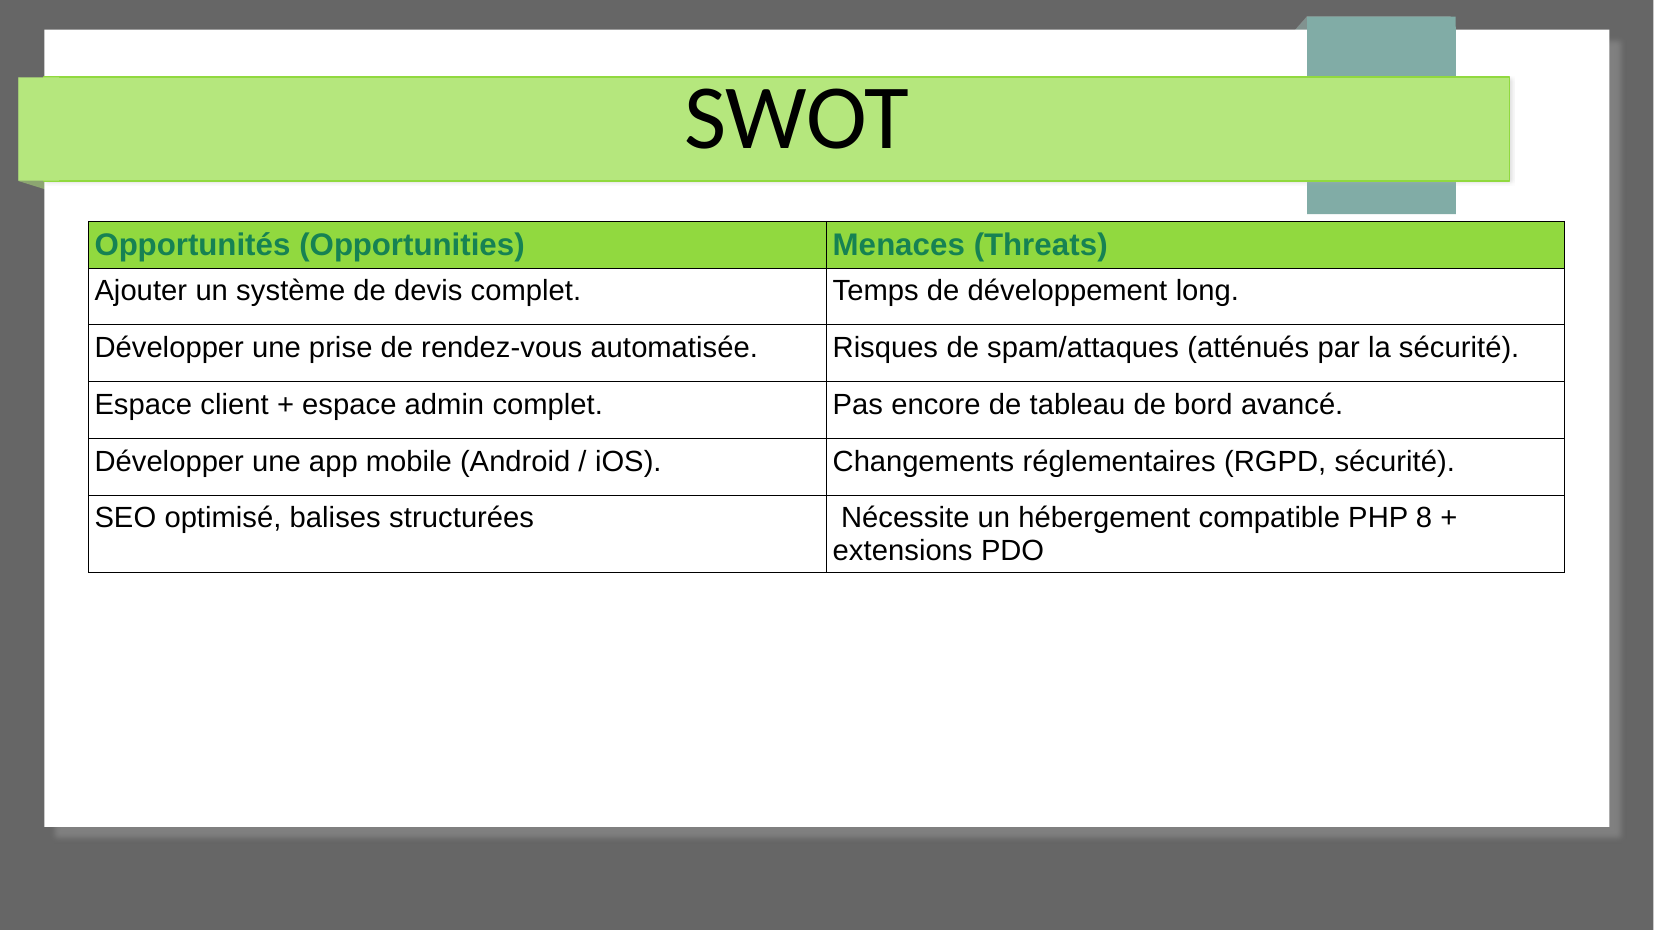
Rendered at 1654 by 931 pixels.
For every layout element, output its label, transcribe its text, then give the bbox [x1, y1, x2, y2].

table_cell Changements réglementaires (RGPD, sécurité). [827, 439, 1564, 495]
table_cell Ajouter un système de devis complet. [89, 269, 826, 324]
table_cell SEO optimisé, balises structurées [89, 496, 826, 572]
table_cell Nécessite un hébergement compatible PHP 8 + extensions PDO [827, 496, 1564, 572]
table_cell Développer une prise de rendez-vous automatisée. [89, 325, 826, 381]
table_cell Développer une app mobile (Android / iOS). [89, 439, 826, 495]
table_cell Espace client + espace admin complet. [89, 382, 826, 438]
table_cell Pas encore de tableau de bord avancé. [827, 382, 1564, 438]
table_header Opportunités (Opportunities) [89, 222, 826, 268]
table_cell Temps de développement long. [827, 269, 1564, 324]
table_cell Risques de spam/attaques (atténués par la sécurité). [827, 325, 1564, 381]
table_header Menaces (Threats) [827, 222, 1564, 268]
title SWOT [88, 73, 1506, 178]
